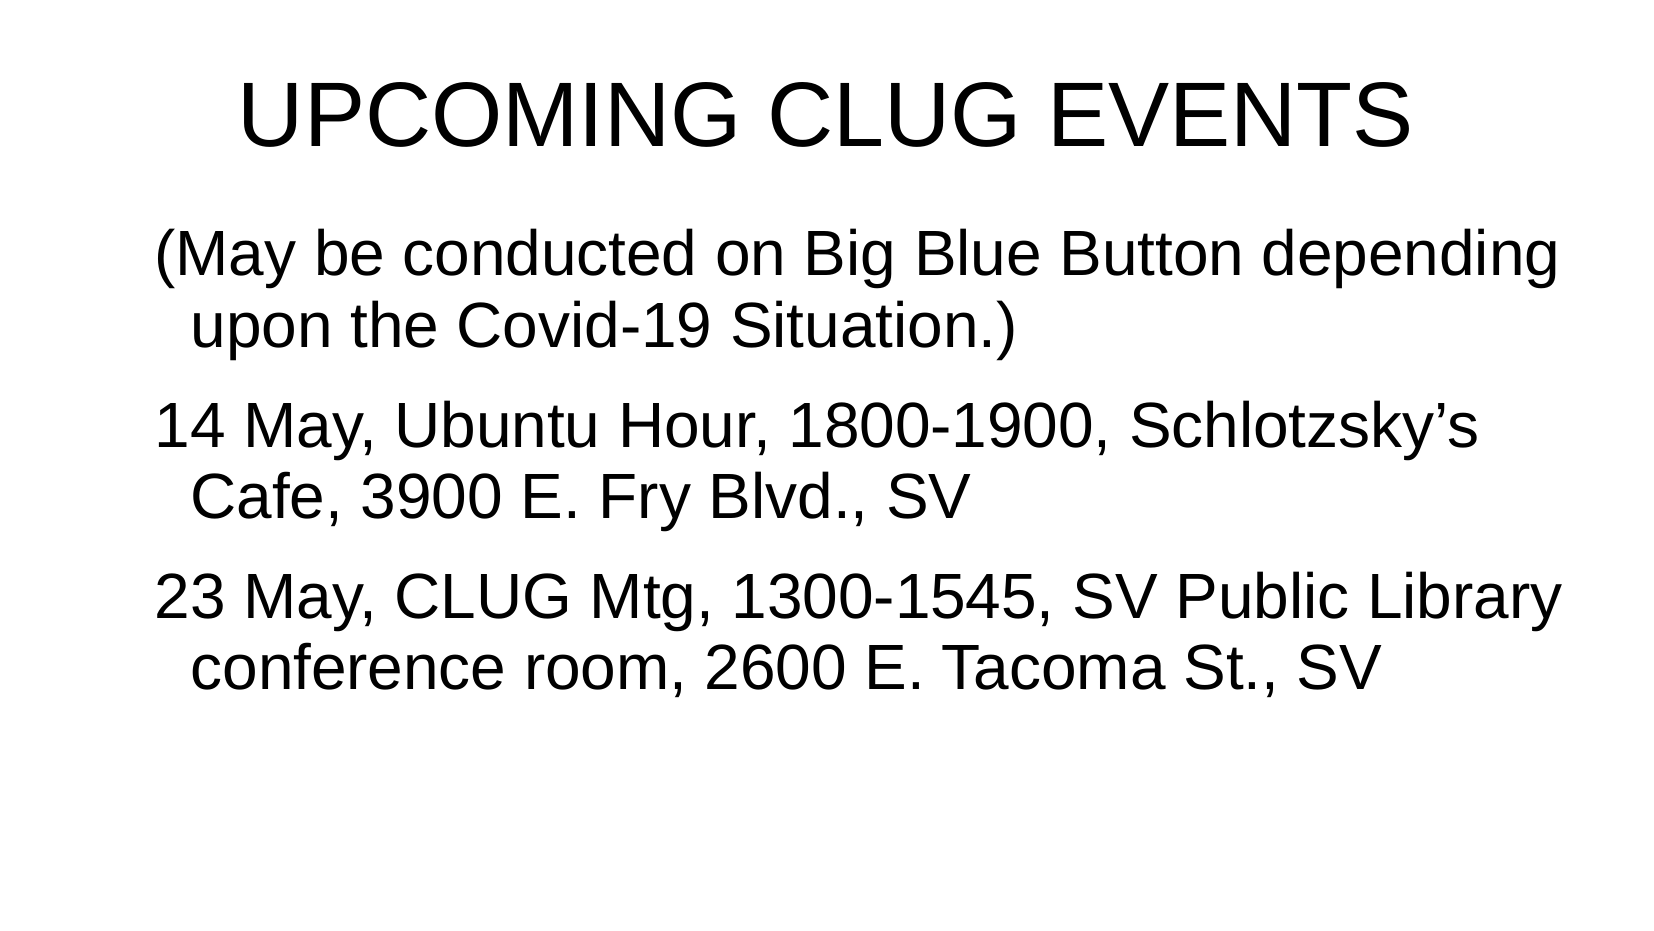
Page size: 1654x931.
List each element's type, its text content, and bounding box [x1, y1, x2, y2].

title UPCOMING CLUG EVENTS [82, 37, 1571, 193]
list (May be conducted on Big Blue Button depending upon the Covid-19 Situation.) 14 May, Ubuntu Hour, 1800-1900, Schlotzsky’s Cafe, 3900 E. Fry Blvd., SV 23 May, CLUG Mtg, 1300-1545, SV Public Library conference room, 2600 E. Tacoma St., SV [82, 217, 1571, 758]
